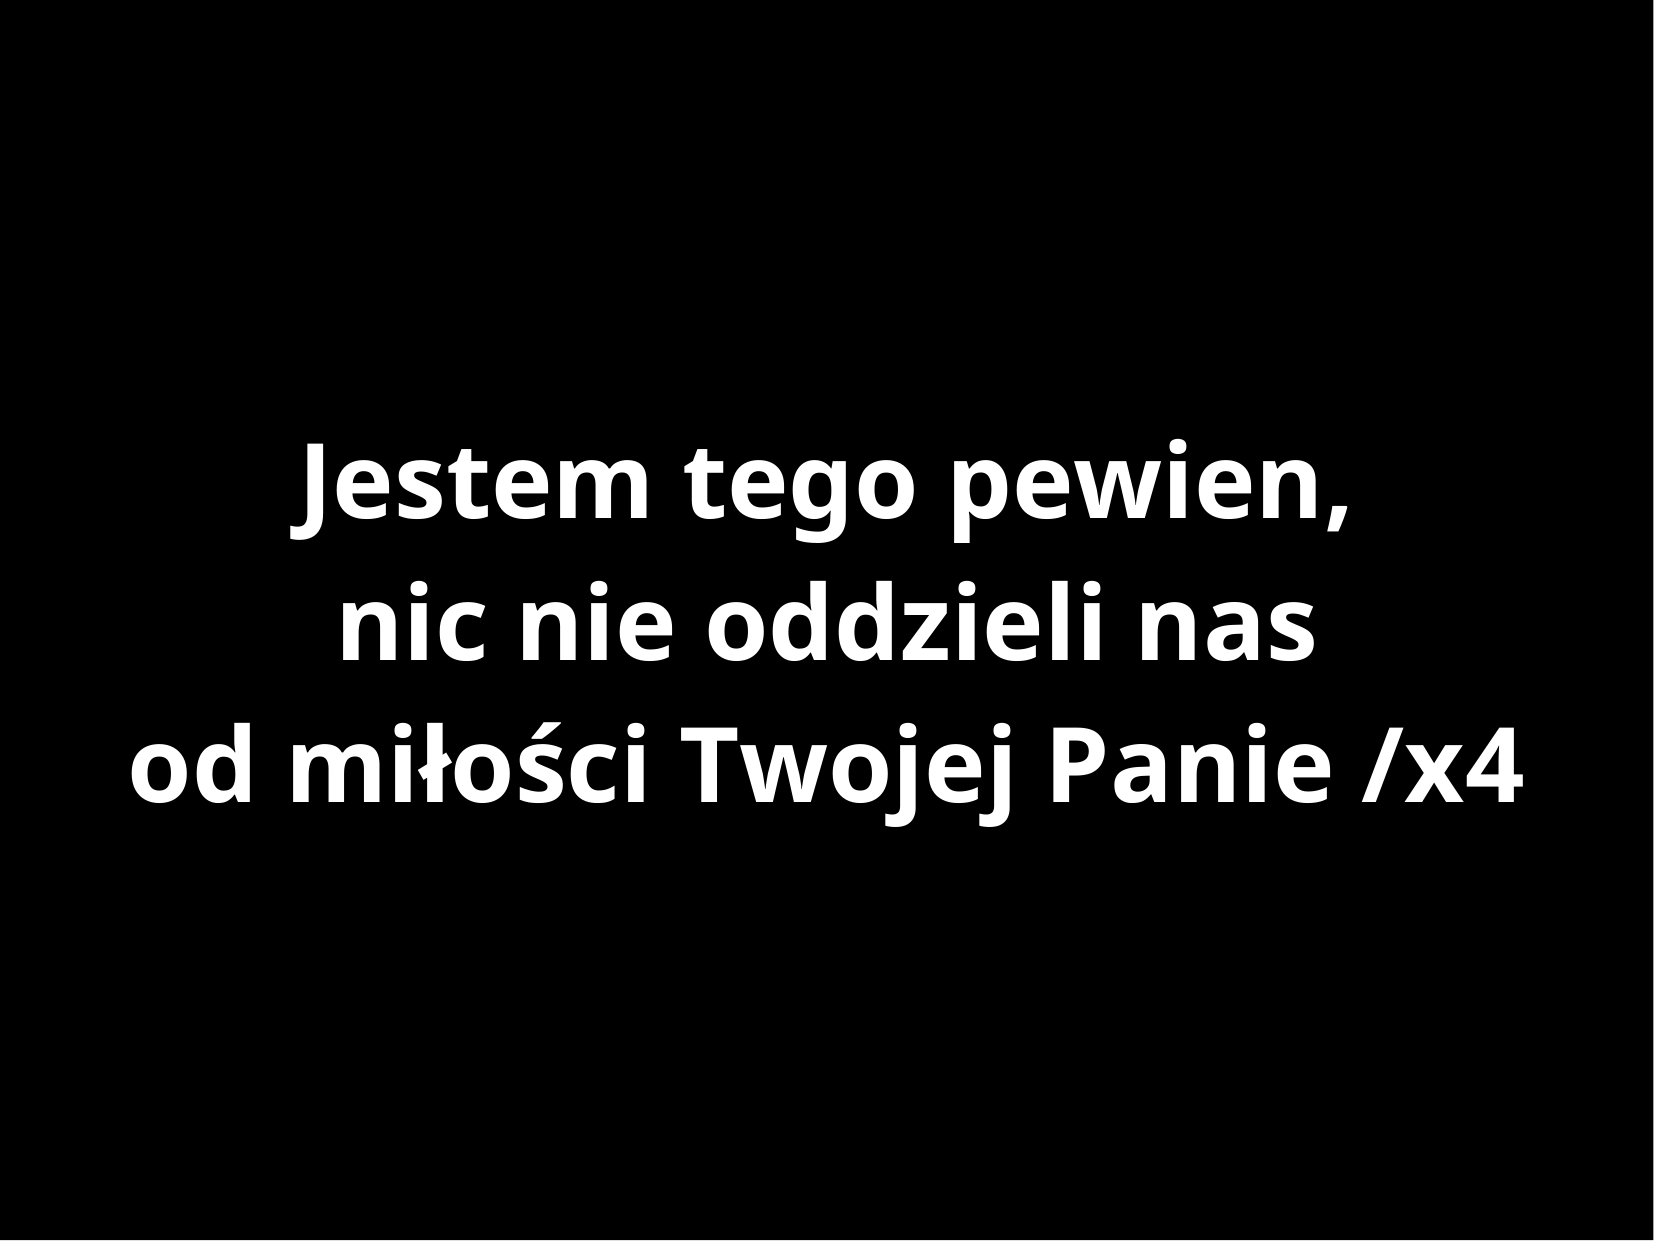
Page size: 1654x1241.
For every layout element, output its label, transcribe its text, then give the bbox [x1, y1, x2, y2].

title Jestem tego pewien, nic nie oddzieli nas od miłości Twojej Panie /x4 [0, 0, 1654, 1241]
